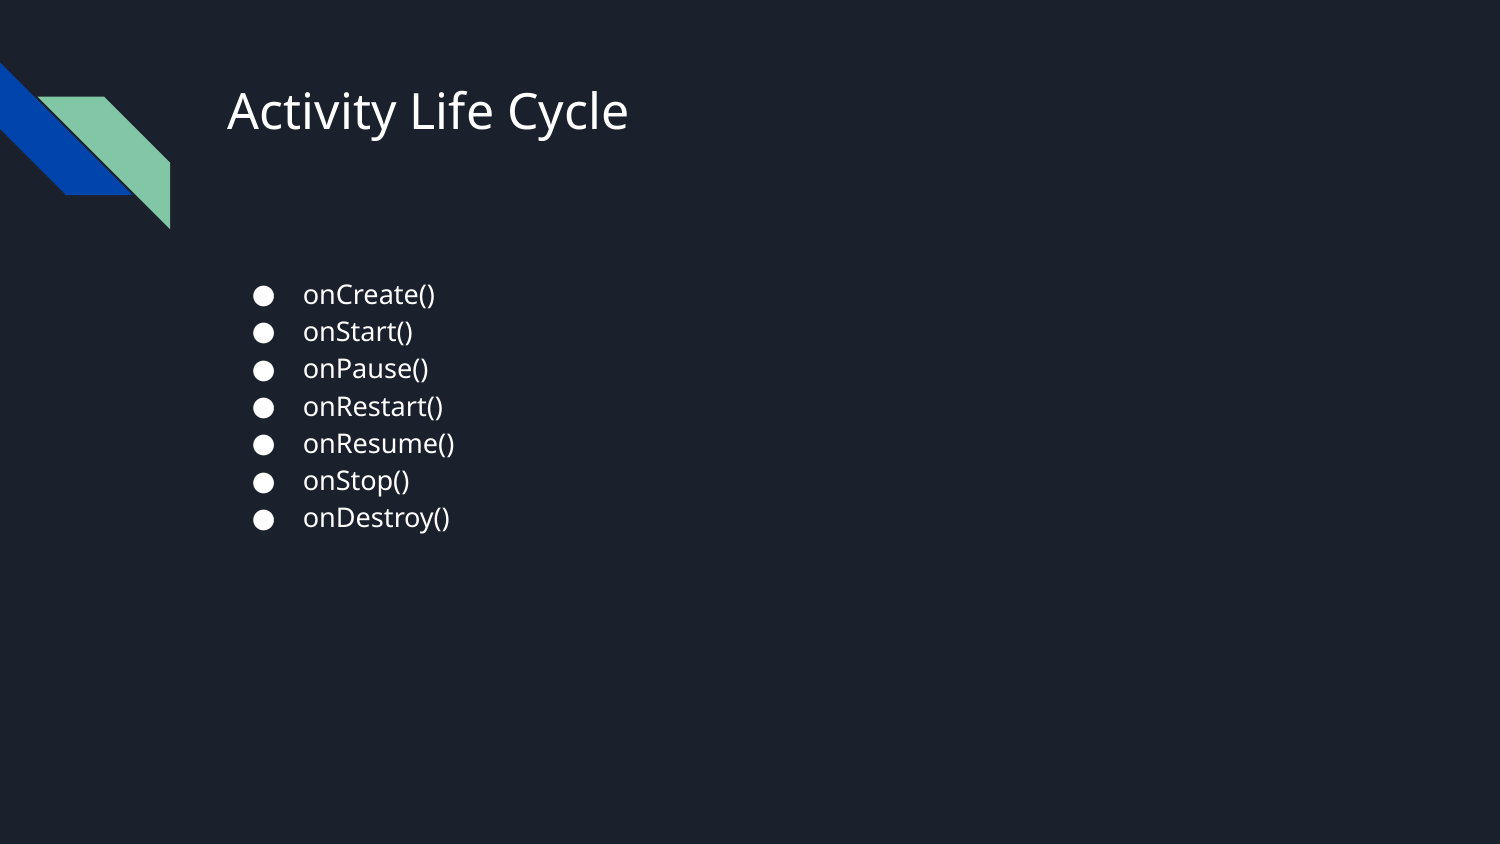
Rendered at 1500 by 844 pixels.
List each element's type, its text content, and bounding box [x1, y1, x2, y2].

title Activity Life Cycle [212, 64, 1368, 215]
list onCreate() onStart() onPause() onRestart() onResume() onStop() onDestroy() [212, 257, 1368, 735]
